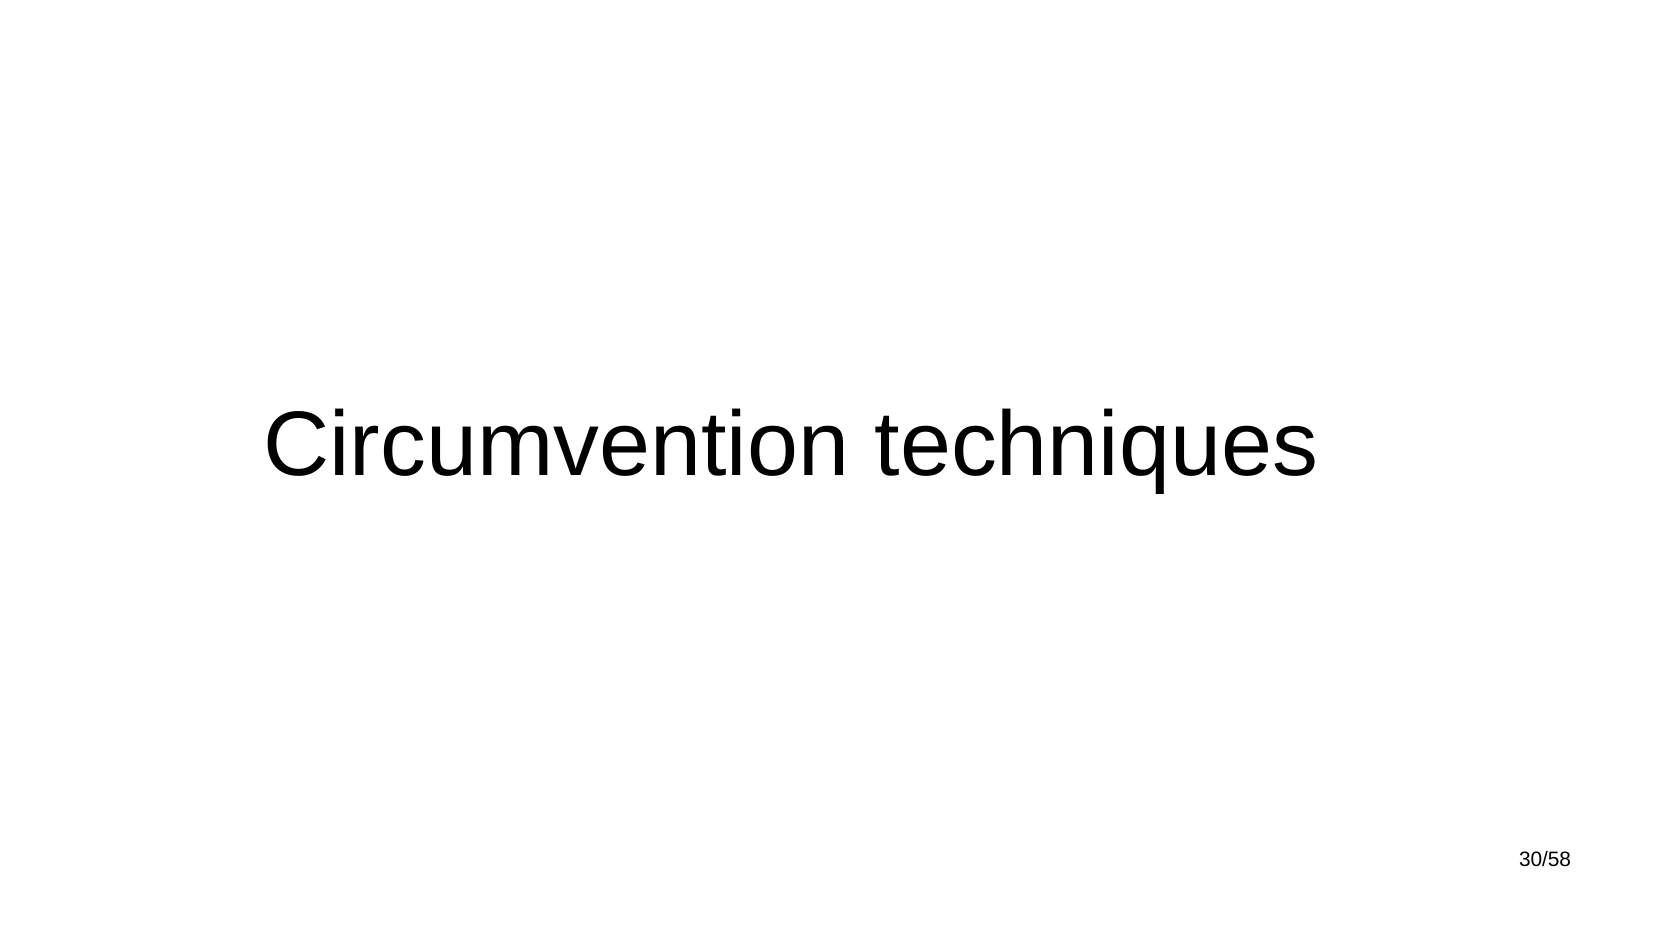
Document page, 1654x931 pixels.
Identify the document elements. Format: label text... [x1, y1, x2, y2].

title Circumvention techniques [47, 366, 1536, 522]
